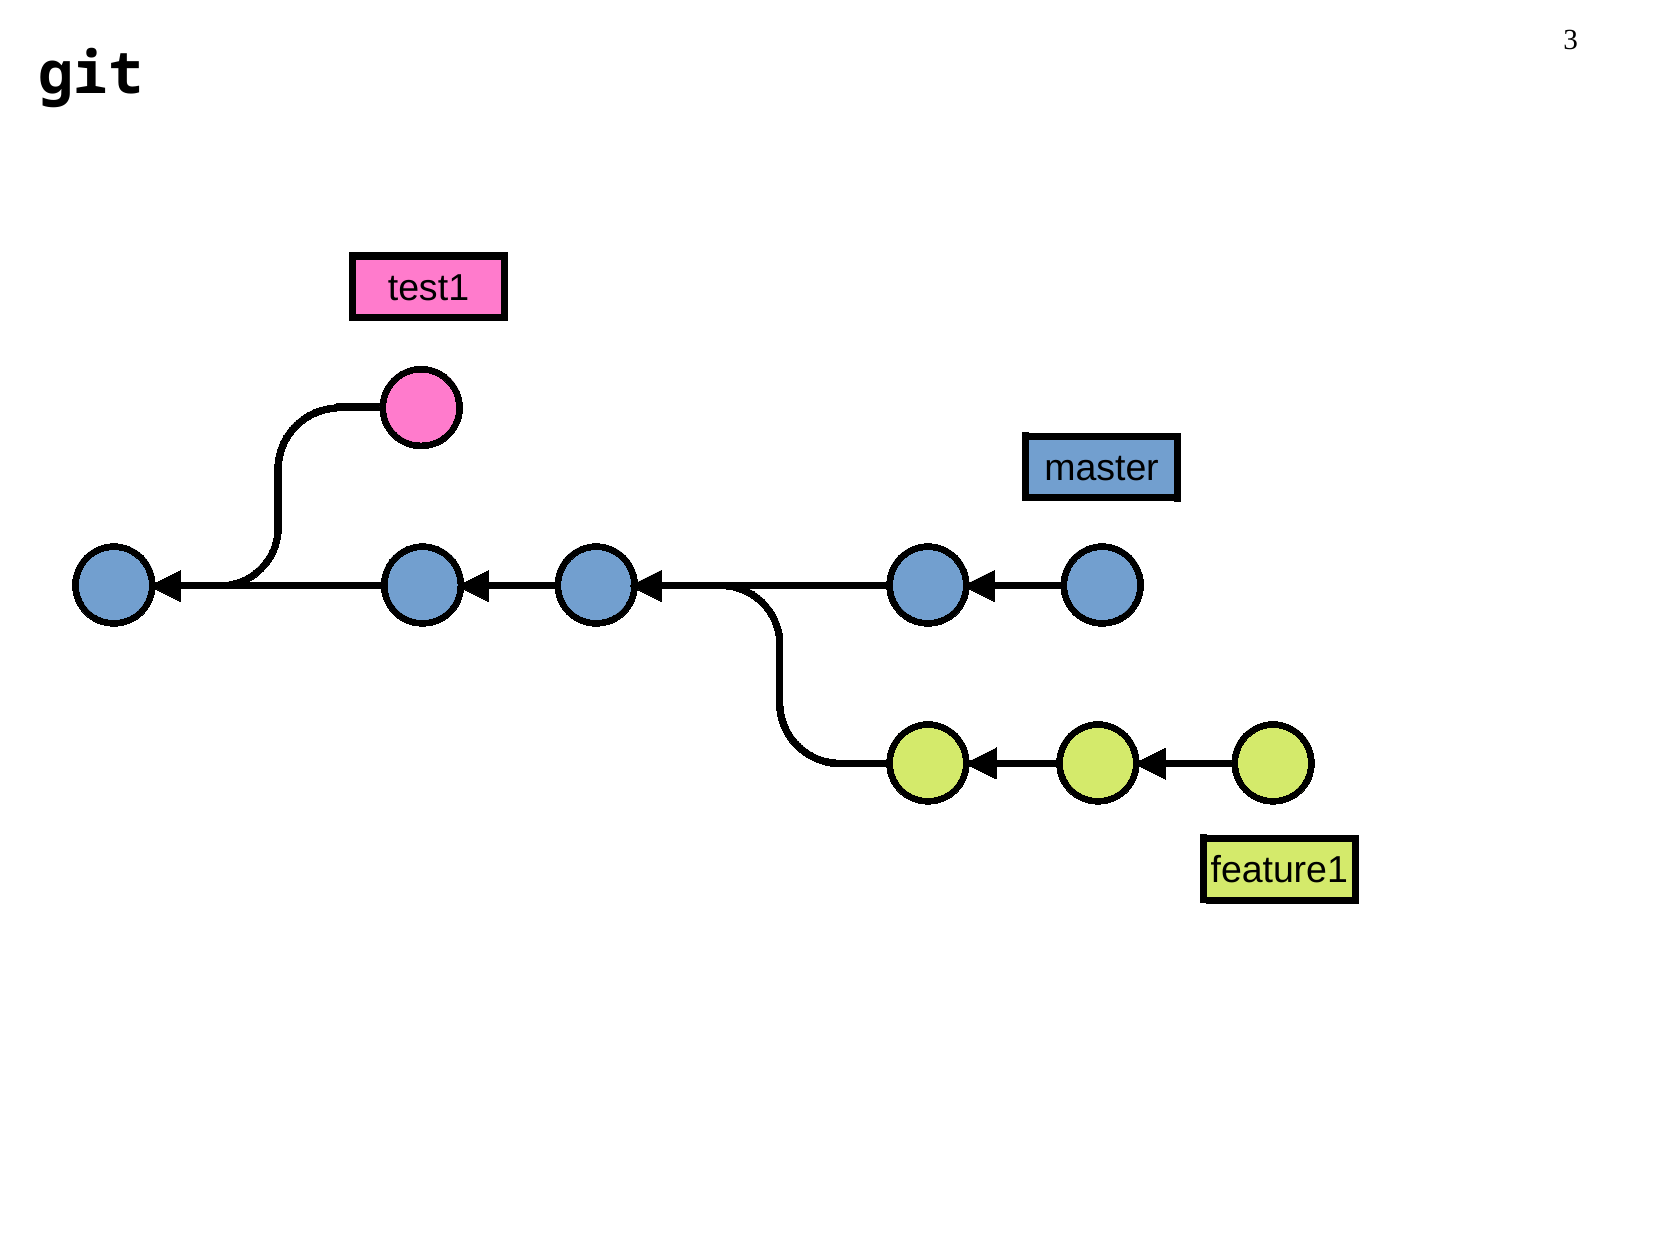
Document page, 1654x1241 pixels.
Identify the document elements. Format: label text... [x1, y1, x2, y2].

text_box git [23, 23, 969, 237]
text_box [1022, 432, 1181, 502]
text_box [72, 366, 1315, 805]
text_box master [1029, 440, 1174, 494]
text_box [349, 252, 508, 321]
text_box [1200, 834, 1359, 904]
text_box test1 [356, 260, 501, 314]
text_box feature1 [1207, 842, 1352, 897]
